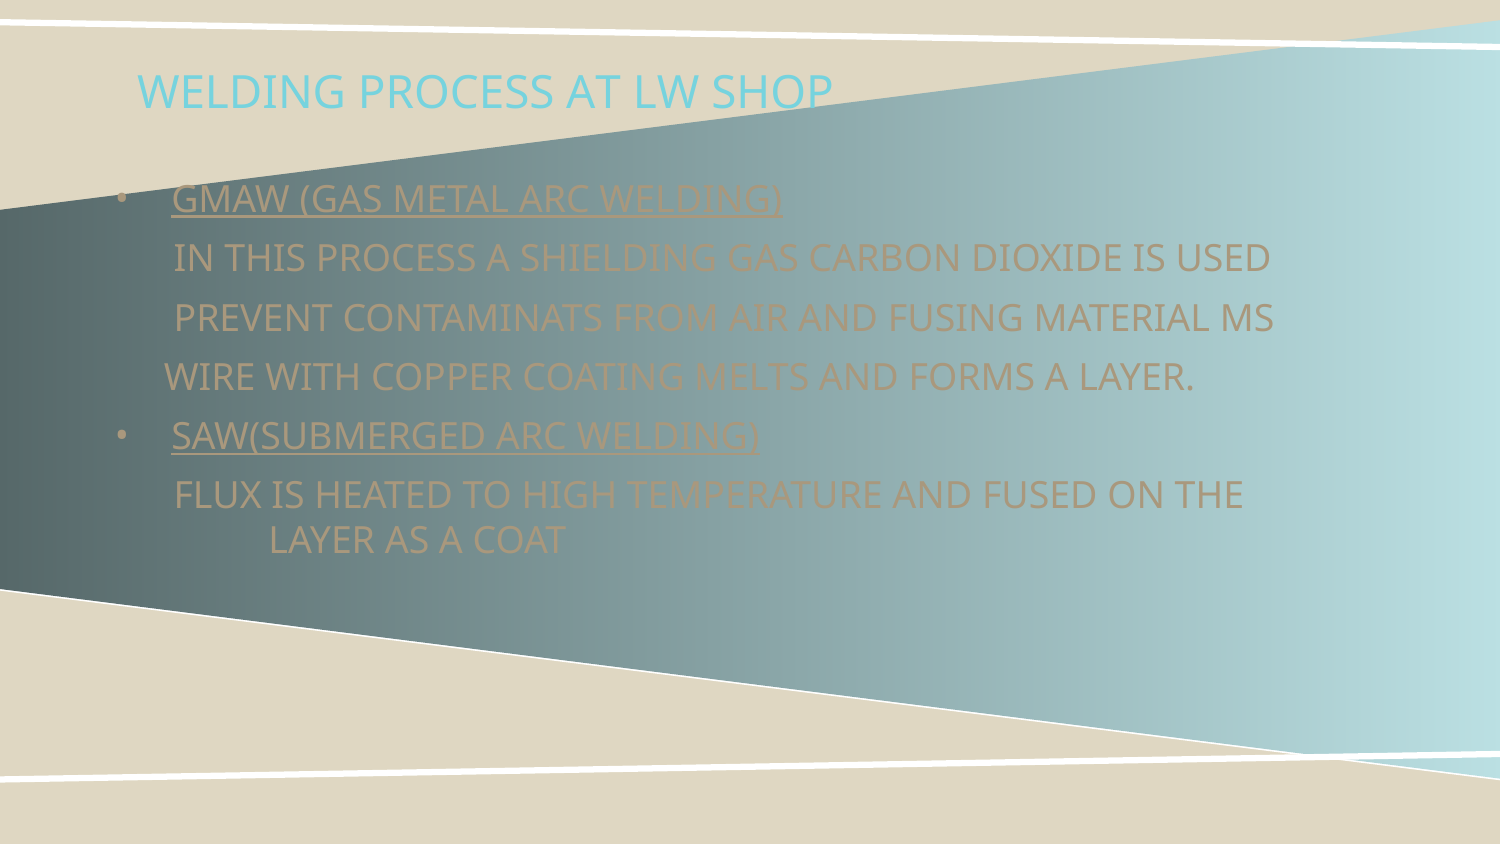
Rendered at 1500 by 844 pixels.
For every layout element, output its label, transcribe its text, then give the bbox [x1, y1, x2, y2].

list GMAW (GAS METAL ARC WELDING) IN THIS PROCESS A SHIELDING GAS CARBON DIOXIDE IS USED PREVENT CONTAMINATS FROM AIR AND FUSING MATERIAL MS WIRE WITH COPPER COATING MELTS AND FORMS A LAYER. SAW(SUBMERGED ARC WELDING) FLUX IS HEATED TO HIGH TEMPERATURE AND FUSED ON THE LAYER AS A COAT [99, 167, 1401, 633]
title [100, 633, 1401, 730]
text_box WELDING PROCESS AT LW SHOP [122, 51, 1418, 168]
